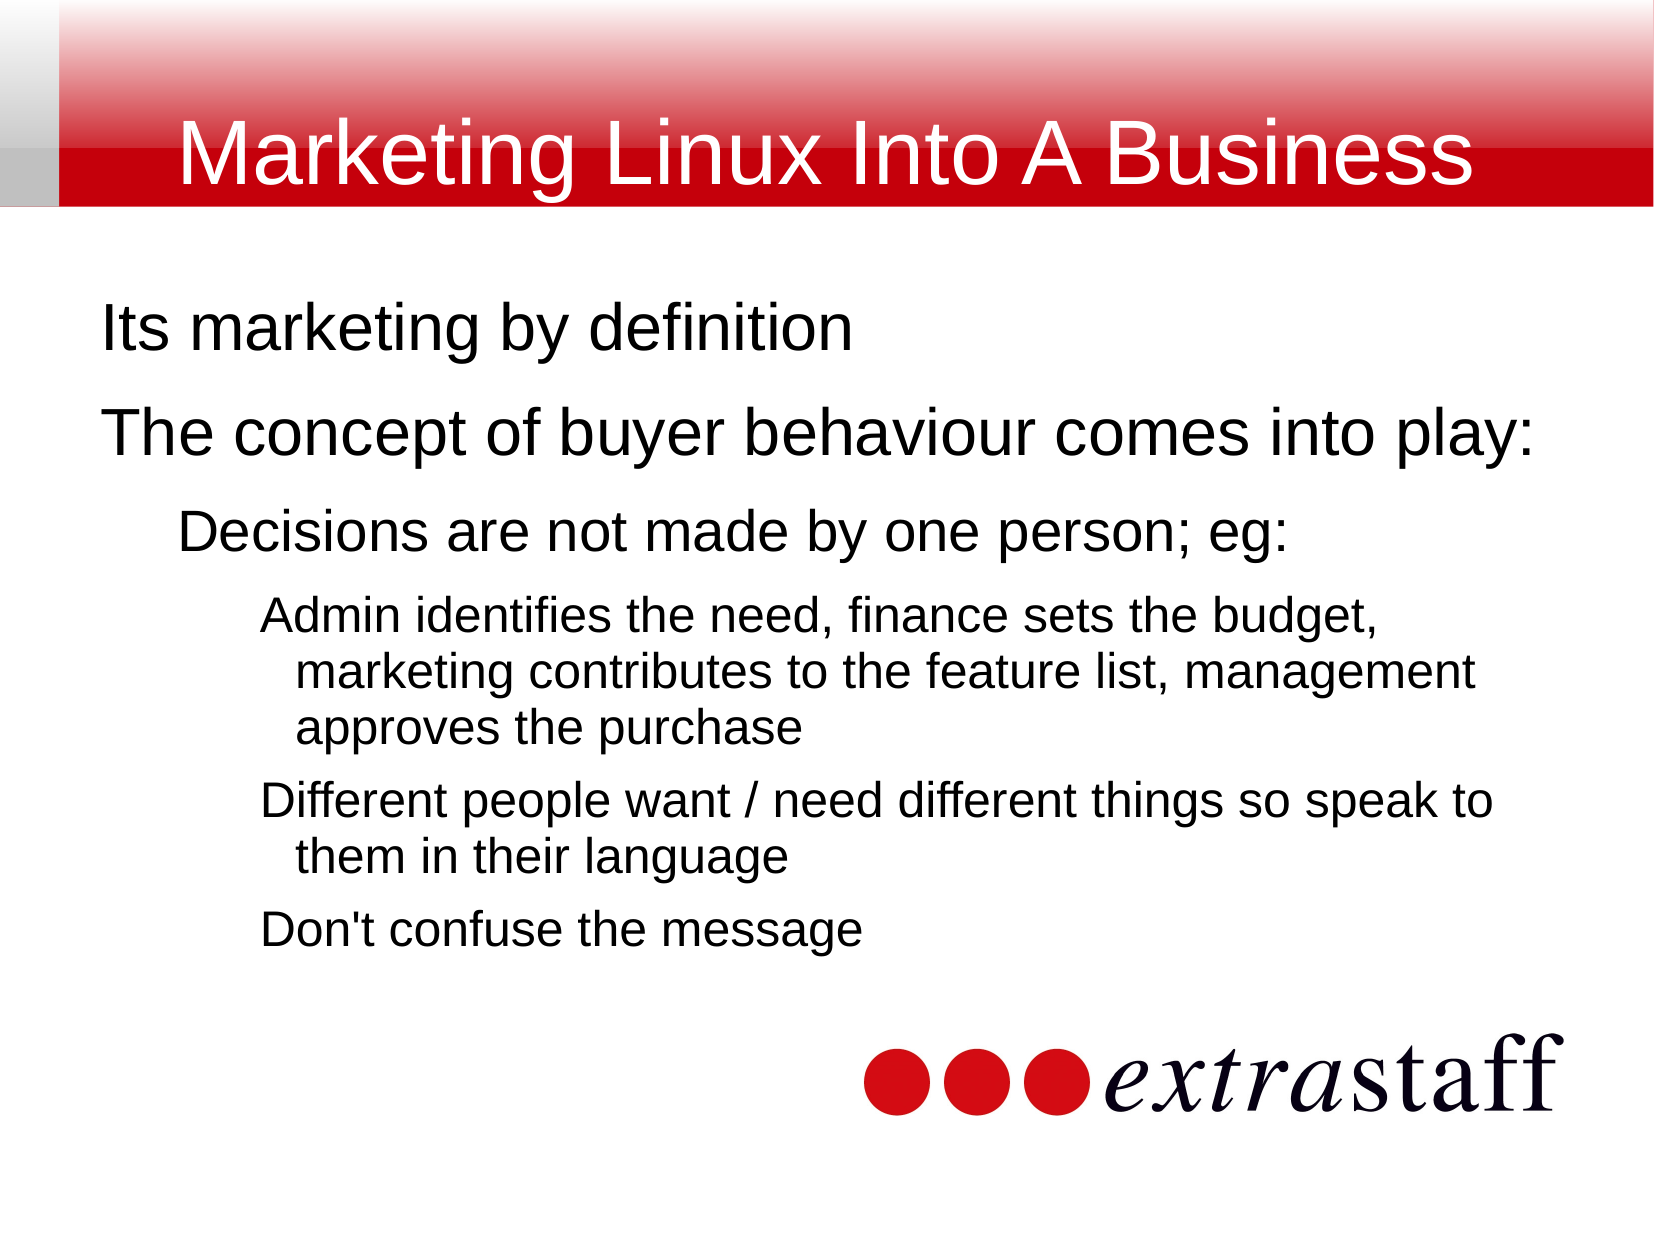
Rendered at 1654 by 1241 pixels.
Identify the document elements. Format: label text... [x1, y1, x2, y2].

title Marketing Linux Into A Business [82, 56, 1571, 250]
picture [863, 1094, 1565, 1116]
list Its marketing by definition The concept of buyer behaviour comes into play: Decisions are not made by one person; eg: Admin identifies the need, finance sets the budget, marketing contributes to the feature list, management approves the purchase Different people want / need different things so speak to them in their language Don't confuse the message [82, 290, 1571, 1094]
